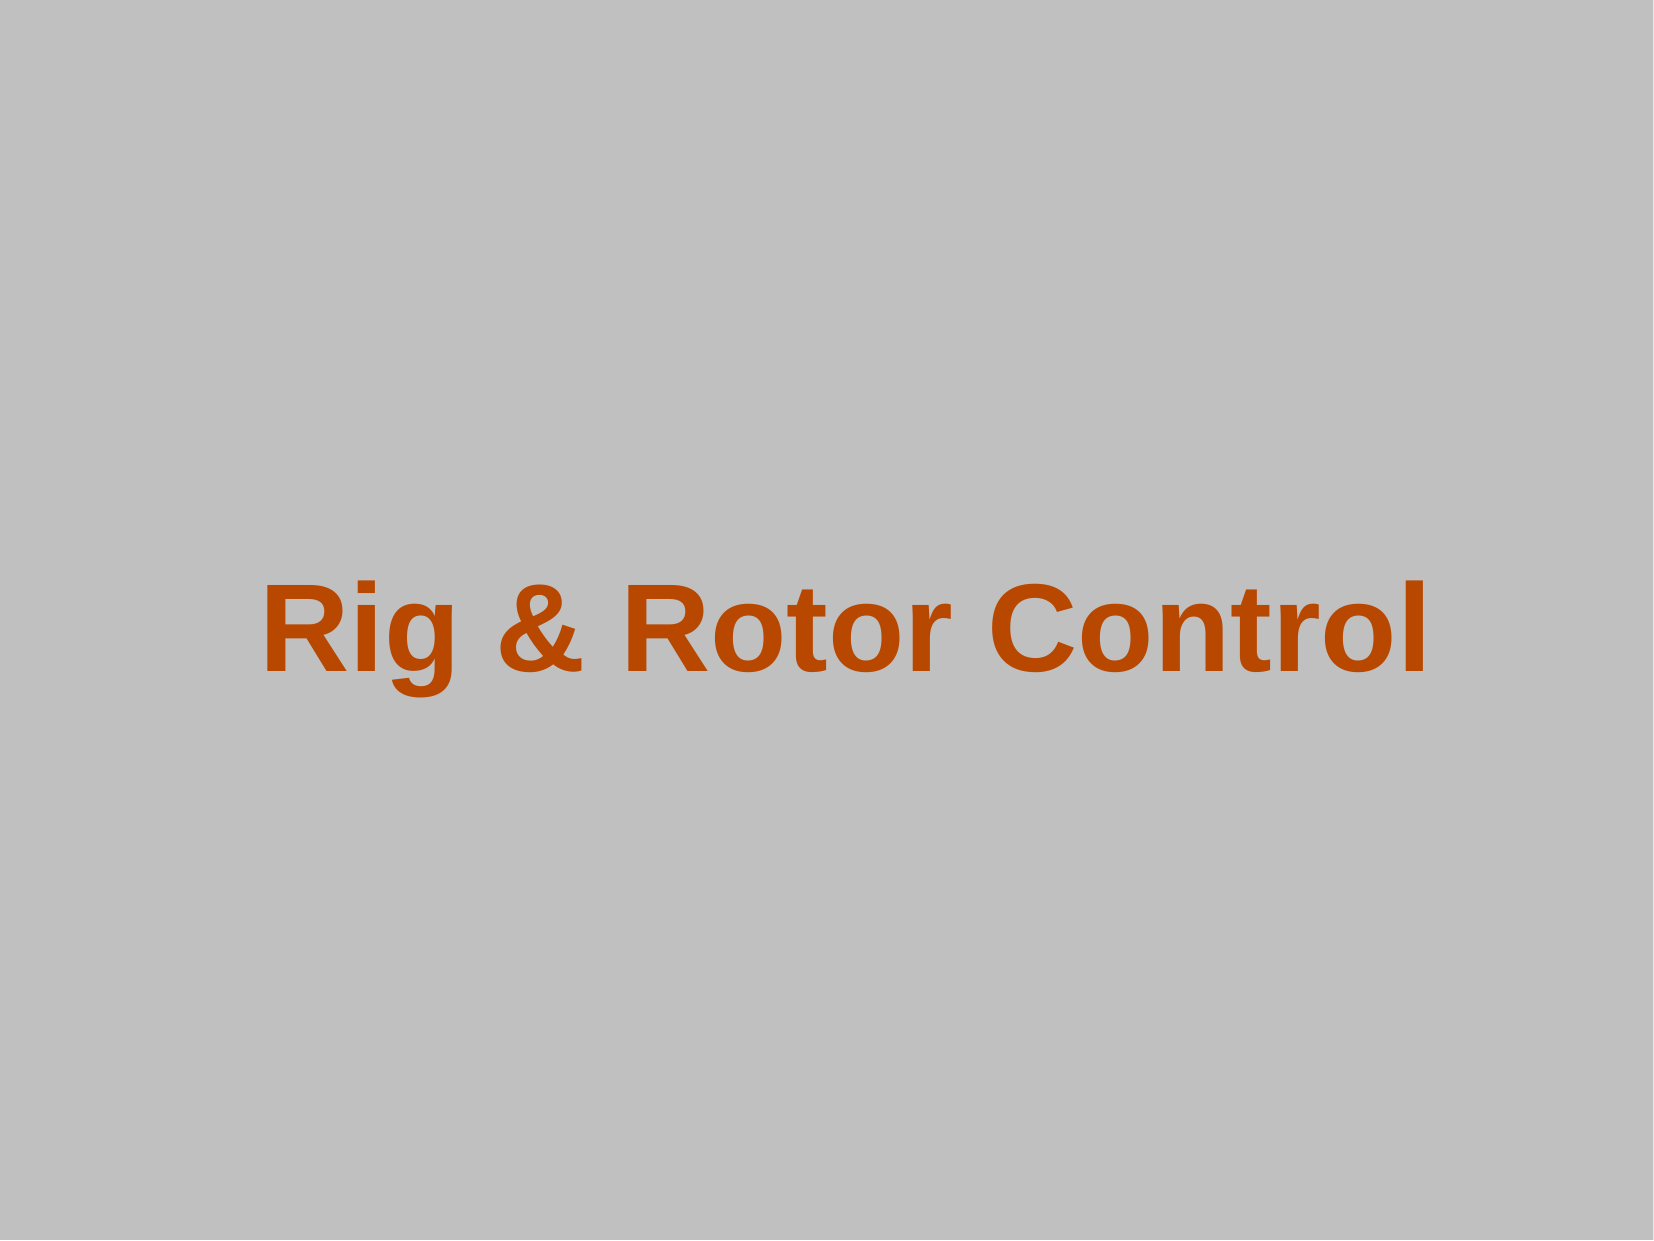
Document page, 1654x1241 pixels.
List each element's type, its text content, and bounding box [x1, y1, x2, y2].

title Rig & Rotor Control [101, 525, 1591, 733]
